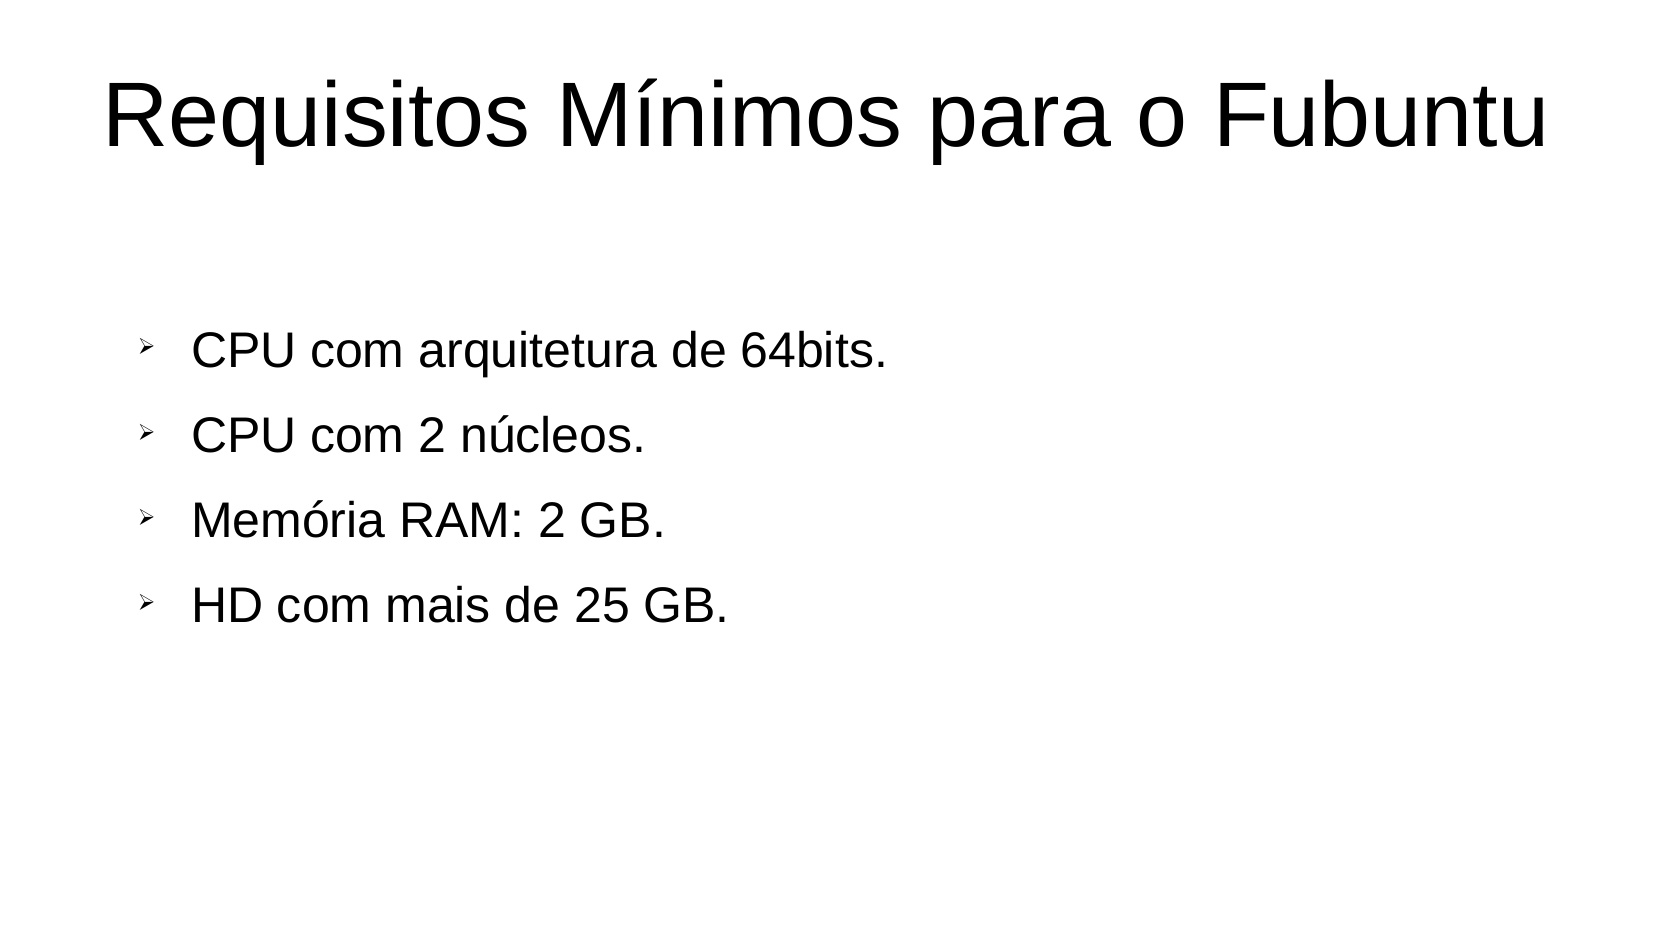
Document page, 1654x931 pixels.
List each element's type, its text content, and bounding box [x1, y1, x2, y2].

title Requisitos Mínimos para o Fubuntu [82, 37, 1571, 193]
list CPU com arquitetura de 64bits. CPU com 2 núcleos. Memória RAM: 2 GB. HD com mais de 25 GB. [82, 217, 1571, 758]
